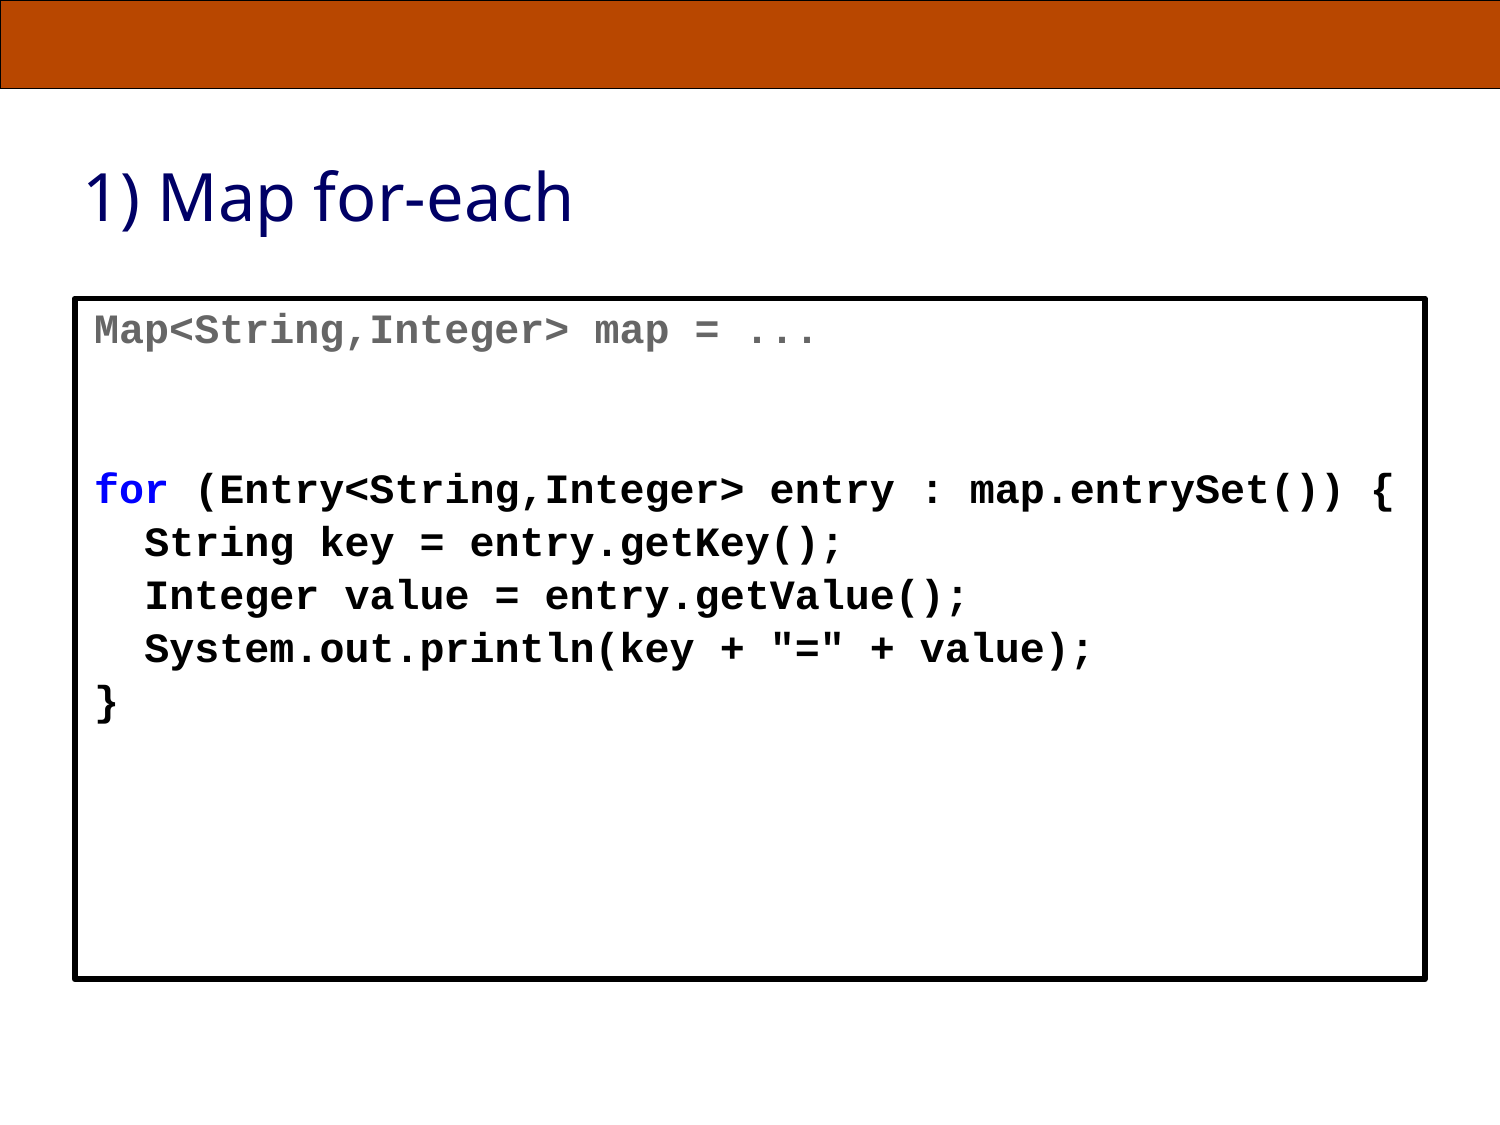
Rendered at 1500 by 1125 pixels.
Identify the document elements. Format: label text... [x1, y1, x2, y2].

list Map<String,Integer> map = ... for (Entry<String,Integer> entry : map.entrySet()) { String key = entry.getKey(); Integer value = entry.getValue(); System.out.println(key + "=" + value); } [75, 298, 1425, 980]
title 1) Map for-each [74, 105, 1423, 249]
